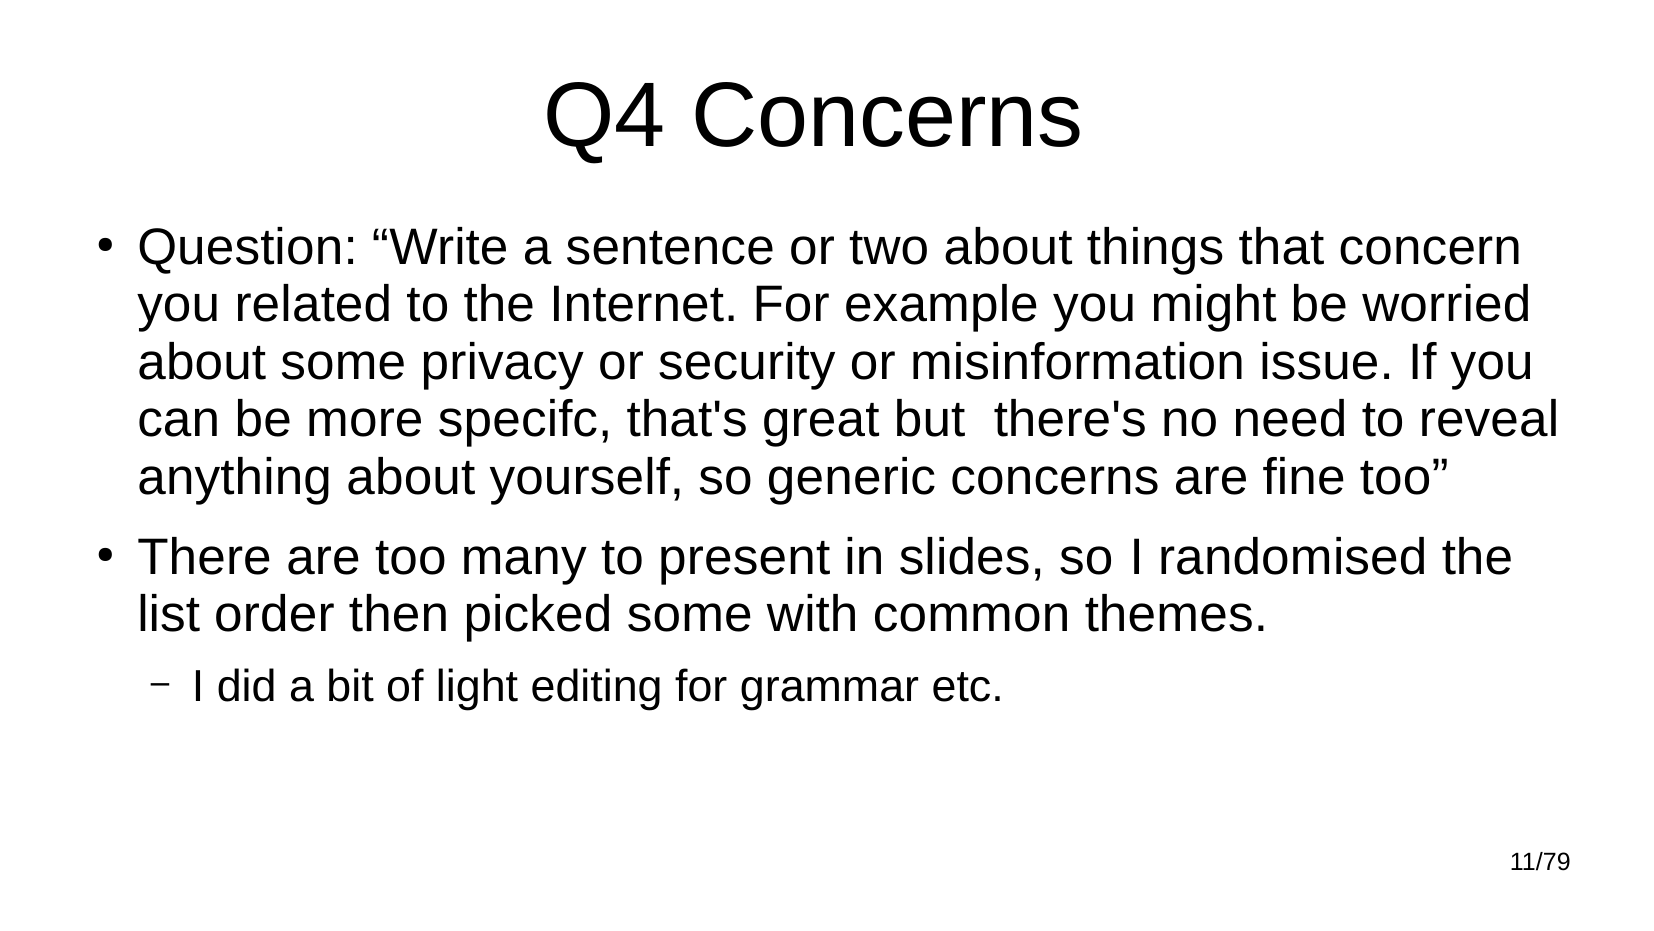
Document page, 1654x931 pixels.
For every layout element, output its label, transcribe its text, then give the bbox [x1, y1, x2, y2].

title Q4 Concerns [82, 37, 1571, 193]
list Question: “Write a sentence or two about things that concern you related to the Internet. For example you might be worried about some privacy or security or misinformation issue. If you can be more specifc, that's great but there's no need to reveal anything about yourself, so generic concerns are fine too” There are too many to present in slides, so I randomised the list order then picked some with common themes. I did a bit of light editing for grammar etc. [82, 217, 1571, 758]
